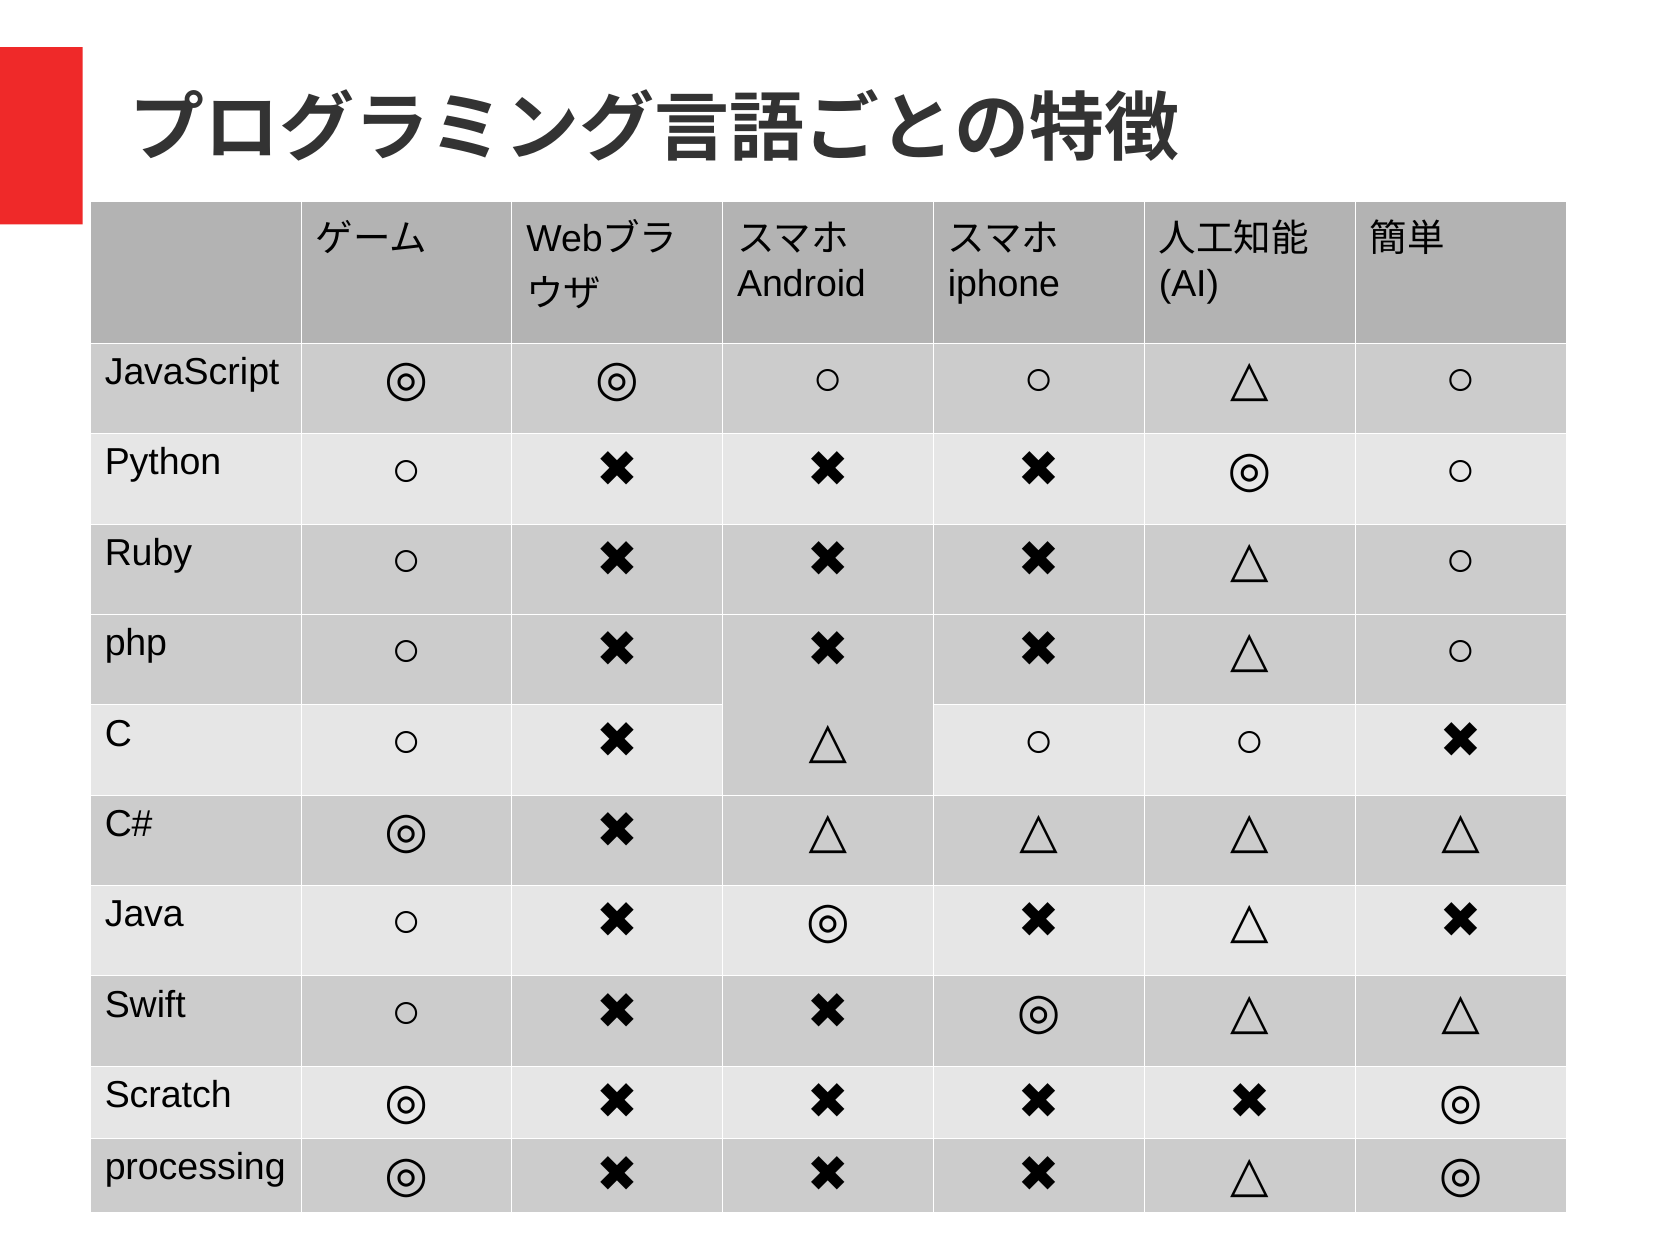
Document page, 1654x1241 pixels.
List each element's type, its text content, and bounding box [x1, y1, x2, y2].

table_cell △ [1145, 525, 1355, 614]
table_cell ○ [934, 344, 1144, 433]
table_cell Java [91, 886, 301, 975]
table_cell ✖️ [512, 886, 722, 975]
table_cell ○ [302, 434, 511, 524]
table_cell ○ [1145, 705, 1355, 795]
table_cell ◎ [1356, 1139, 1566, 1212]
table_cell Ruby [91, 525, 301, 614]
table_cell △ [1145, 615, 1355, 704]
text_box プログラミング言語ごとの特徴 [129, 47, 1583, 201]
table_cell △ [723, 796, 933, 885]
table_header スマホ Android [723, 202, 933, 343]
table_cell ✖️ [723, 1067, 933, 1138]
table_cell ✖️ [723, 615, 933, 704]
table_cell ✖️ [512, 525, 722, 614]
table_cell ✖️ [934, 886, 1144, 975]
table_cell △ [1356, 796, 1566, 885]
table_cell ✖️ [512, 1067, 722, 1138]
table_cell ✖️ [1356, 705, 1566, 795]
table_cell △ [723, 704, 933, 795]
table_cell ○ [302, 976, 511, 1066]
table_cell ✖️ [512, 796, 722, 885]
table_header [91, 202, 301, 343]
table_cell ○ [1356, 434, 1566, 524]
table_cell ✖️ [512, 705, 722, 795]
table_header Webブラウザ [512, 202, 722, 343]
table_cell ✖️ [934, 615, 1144, 704]
table_cell ✖️ [512, 976, 722, 1066]
table_cell JavaScript [91, 344, 301, 433]
table_cell processing [91, 1139, 301, 1212]
table_cell ✖️ [723, 434, 933, 524]
table_cell ◎ [512, 344, 722, 433]
table_cell ○ [302, 525, 511, 614]
table_cell △ [1145, 886, 1355, 975]
table_cell ✖️ [934, 1139, 1144, 1212]
table_cell Swift [91, 976, 301, 1066]
table_cell ◎ [302, 796, 511, 885]
table_cell Python [91, 434, 301, 524]
table_cell ✖️ [723, 1139, 933, 1212]
table_cell ✖️ [934, 434, 1144, 524]
table_cell php [91, 615, 301, 704]
table_cell ✖️ [512, 615, 722, 704]
table_cell ✖️ [512, 434, 722, 524]
table_cell ○ [934, 705, 1144, 795]
table_header ゲーム [302, 202, 511, 343]
table_cell ✖️ [934, 525, 1144, 614]
table_cell ◎ [1145, 434, 1355, 524]
table_cell ✖️ [512, 1139, 722, 1212]
table_header 簡単 [1356, 202, 1566, 343]
table_cell ◎ [1356, 1067, 1566, 1138]
table_cell ○ [302, 886, 511, 975]
table_cell C [91, 705, 301, 795]
table_cell ○ [302, 705, 511, 795]
table_cell △ [1145, 976, 1355, 1066]
table_cell ○ [723, 344, 933, 433]
table_cell ◎ [302, 344, 511, 433]
table_header 人工知能(AI) [1145, 202, 1355, 343]
table_cell C# [91, 796, 301, 885]
table_cell ○ [1356, 525, 1566, 614]
table_cell △ [1145, 344, 1355, 433]
table_cell △ [1145, 796, 1355, 885]
table_cell ◎ [302, 1139, 511, 1212]
table_cell ◎ [302, 1067, 511, 1138]
table_cell Scratch [91, 1067, 301, 1138]
table_cell △ [934, 796, 1144, 885]
table_cell ○ [302, 615, 511, 704]
table_header スマホ iphone [934, 202, 1144, 343]
table_cell ○ [1356, 344, 1566, 433]
table_cell ◎ [934, 976, 1144, 1066]
table_cell ✖️ [1356, 886, 1566, 975]
table_cell △ [1145, 1139, 1355, 1212]
table_cell ✖️ [934, 1067, 1144, 1138]
table_cell ○ [1356, 615, 1566, 704]
table_cell ◎ [723, 886, 933, 975]
table_cell ✖️ [723, 976, 933, 1066]
table_cell △ [1356, 976, 1566, 1066]
table_cell ✖️ [723, 525, 933, 614]
table_cell ✖️ [1145, 1067, 1355, 1138]
